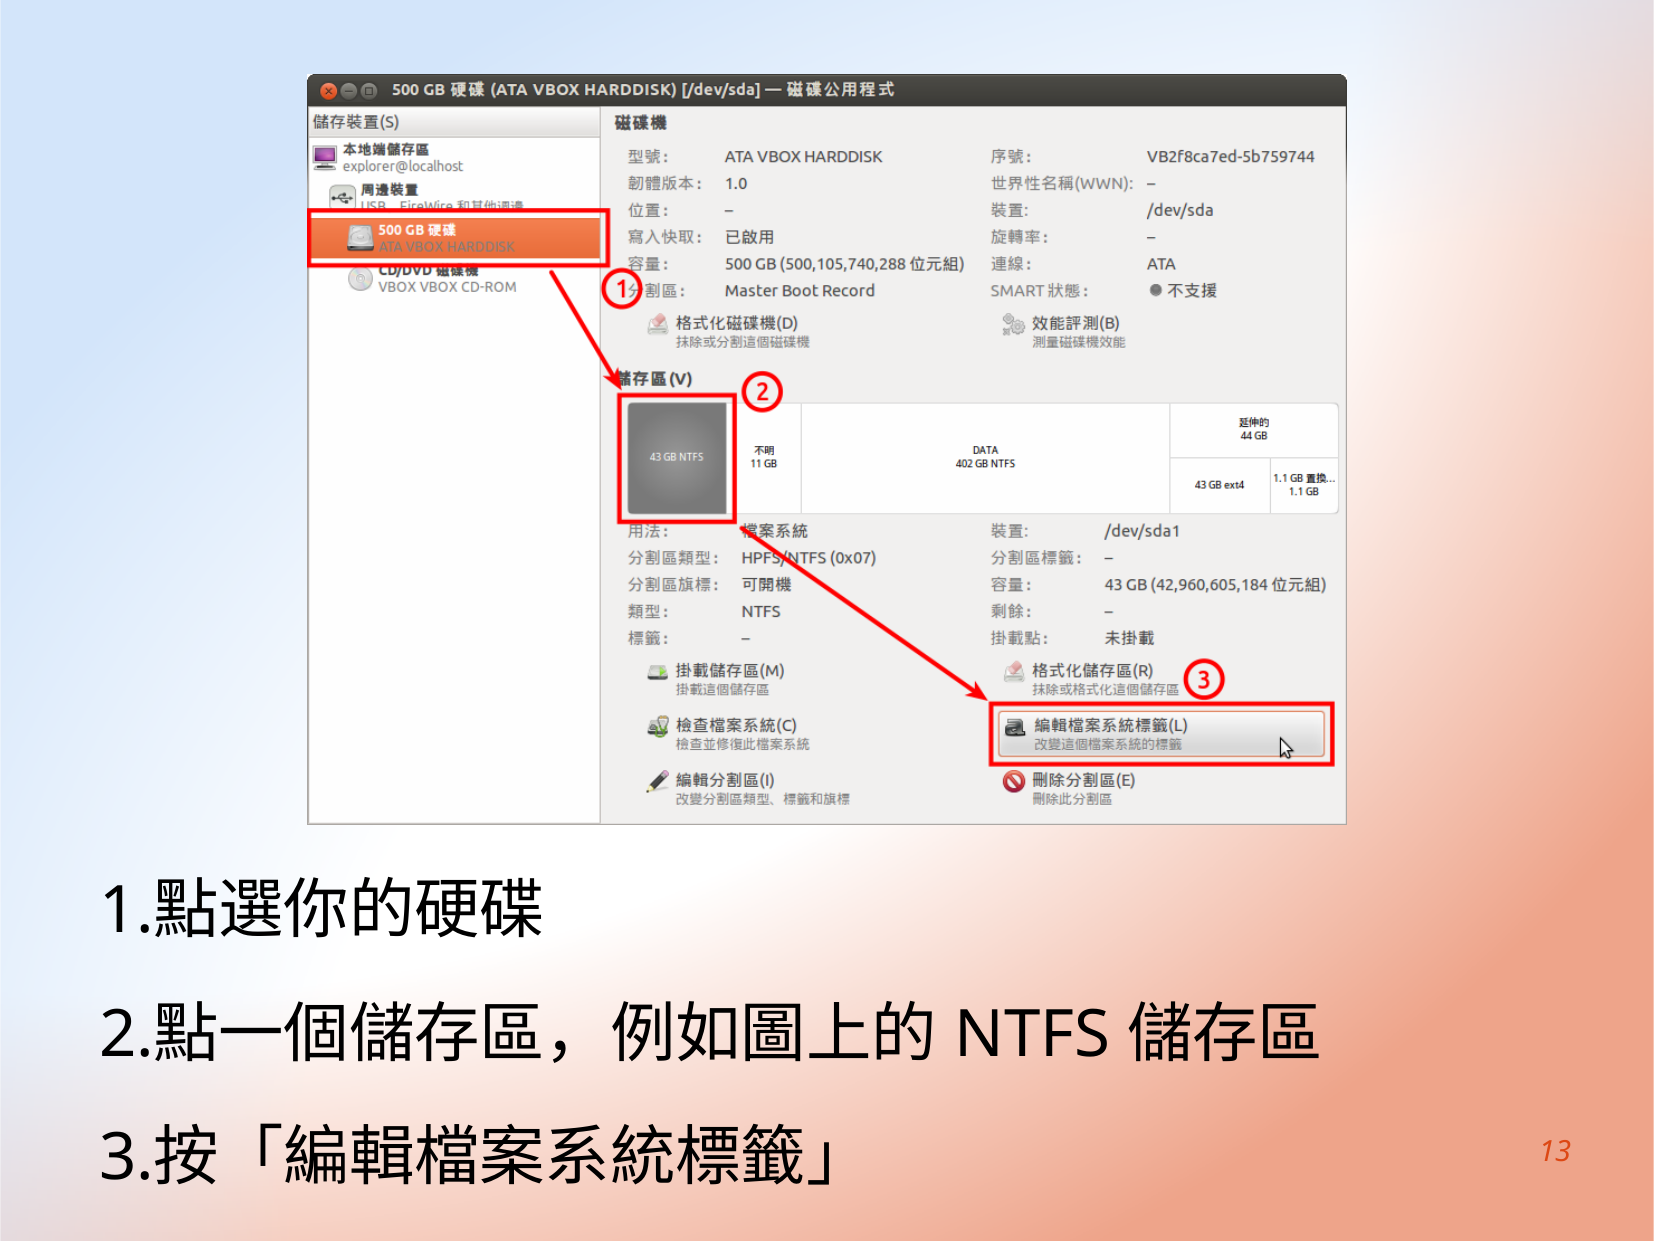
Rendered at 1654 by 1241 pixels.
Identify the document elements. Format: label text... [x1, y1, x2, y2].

picture [0, 0, 1654, 1241]
list 點選你的硬碟 點一個儲存區，例如圖上的NTFS儲存區 按「編輯檔案系統標籤」 [82, 857, 1571, 1201]
